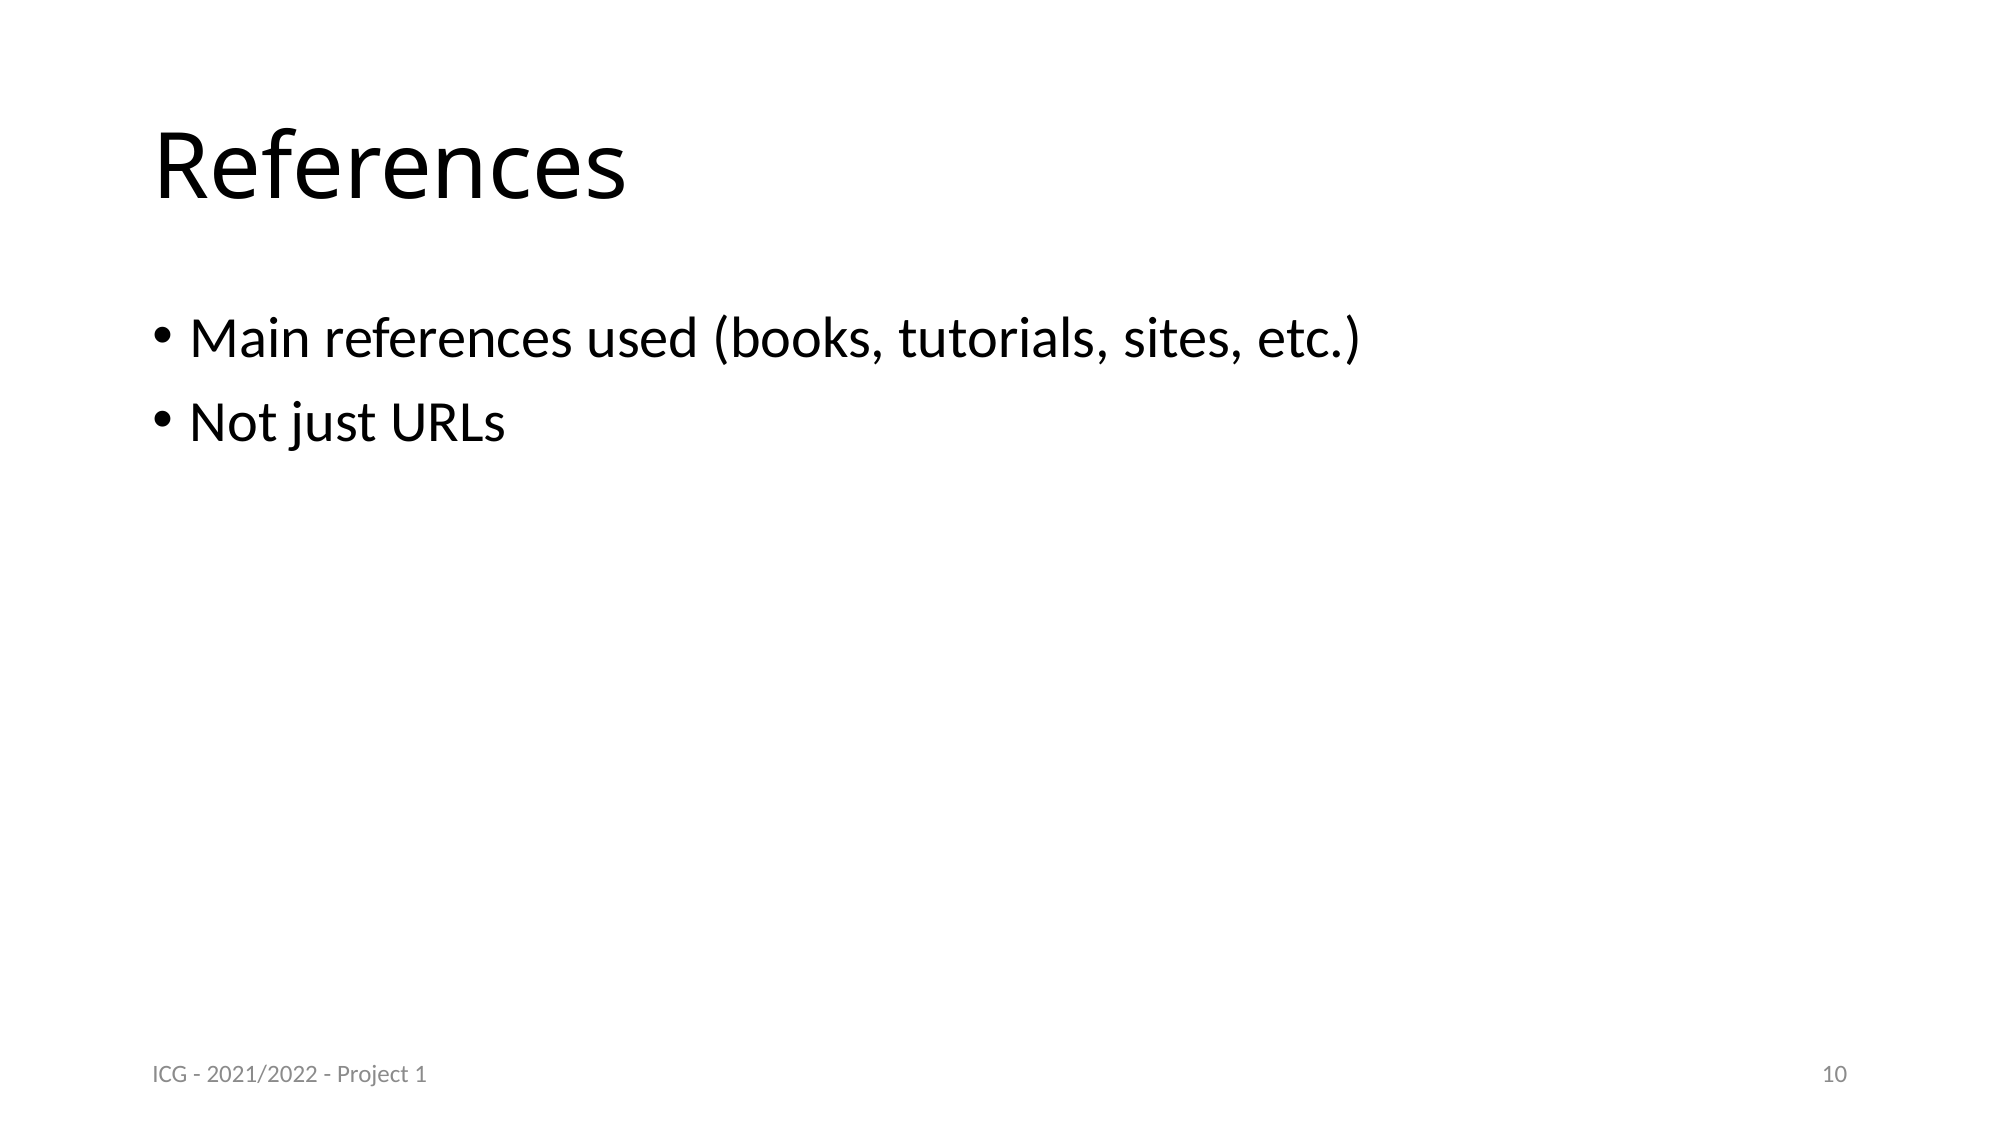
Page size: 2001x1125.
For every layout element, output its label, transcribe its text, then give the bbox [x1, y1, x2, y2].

list Main references used (books, tutorials, sites, etc.) Not just URLs [137, 299, 1863, 1014]
title References [137, 59, 1863, 278]
slide_number ICG - 2021/2022 - Project 1 [137, 1042, 588, 1103]
